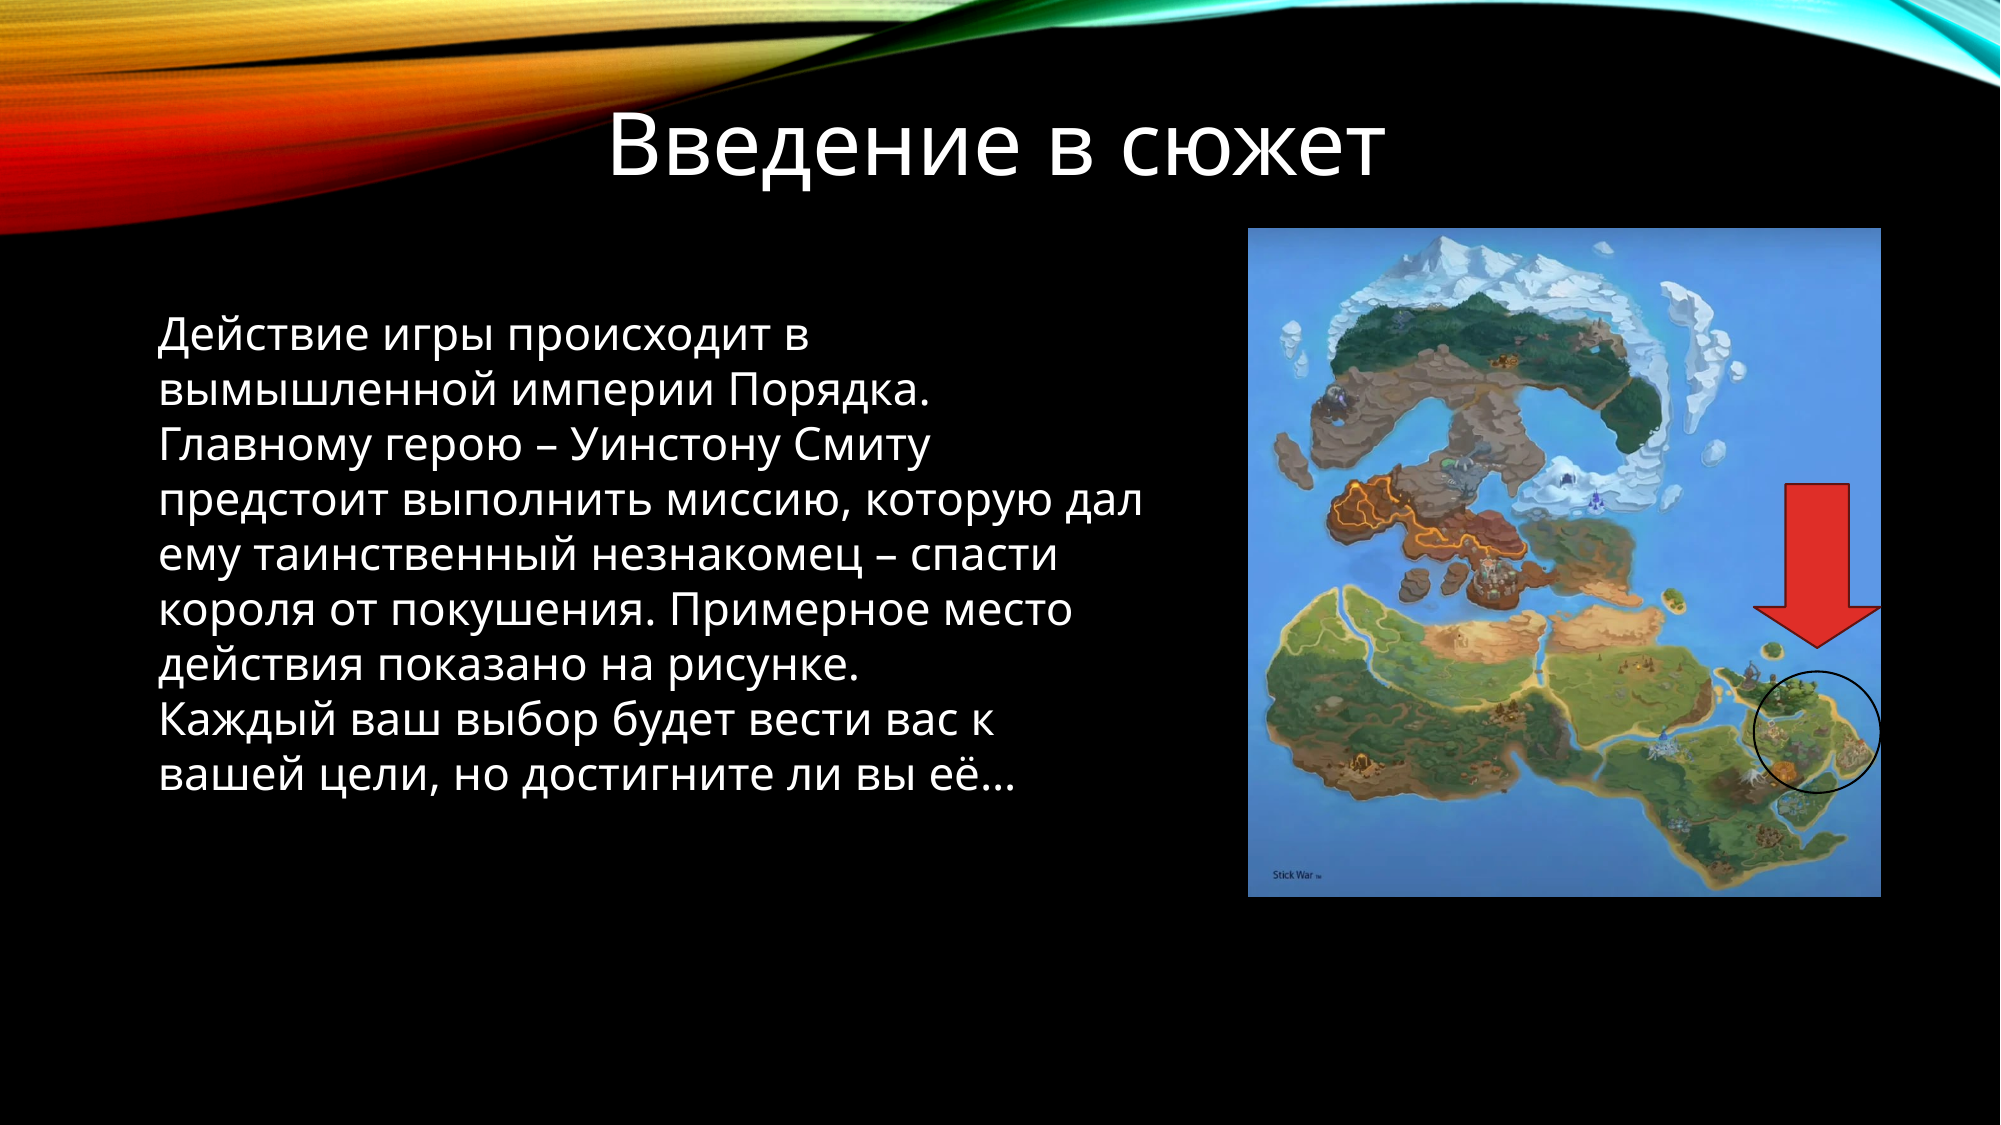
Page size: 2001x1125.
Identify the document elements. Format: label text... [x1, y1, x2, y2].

text_box [1753, 484, 1881, 648]
text_box Действие игры происходит в вымышленной империи Порядка. Главному герою – Уинстону Смиту предстоит выполнить миссию, которую дал ему таинственный незнакомец – спасти короля от покушения. Примерное место действия показано на рисунке. Каждый ваш выбор будет вести вас к вашей цели, но достигните ли вы её… [143, 297, 1166, 808]
picture [0, 0, 2000, 897]
picture [1755, 673, 1879, 791]
text_box Введение в сюжет [590, 80, 1430, 201]
